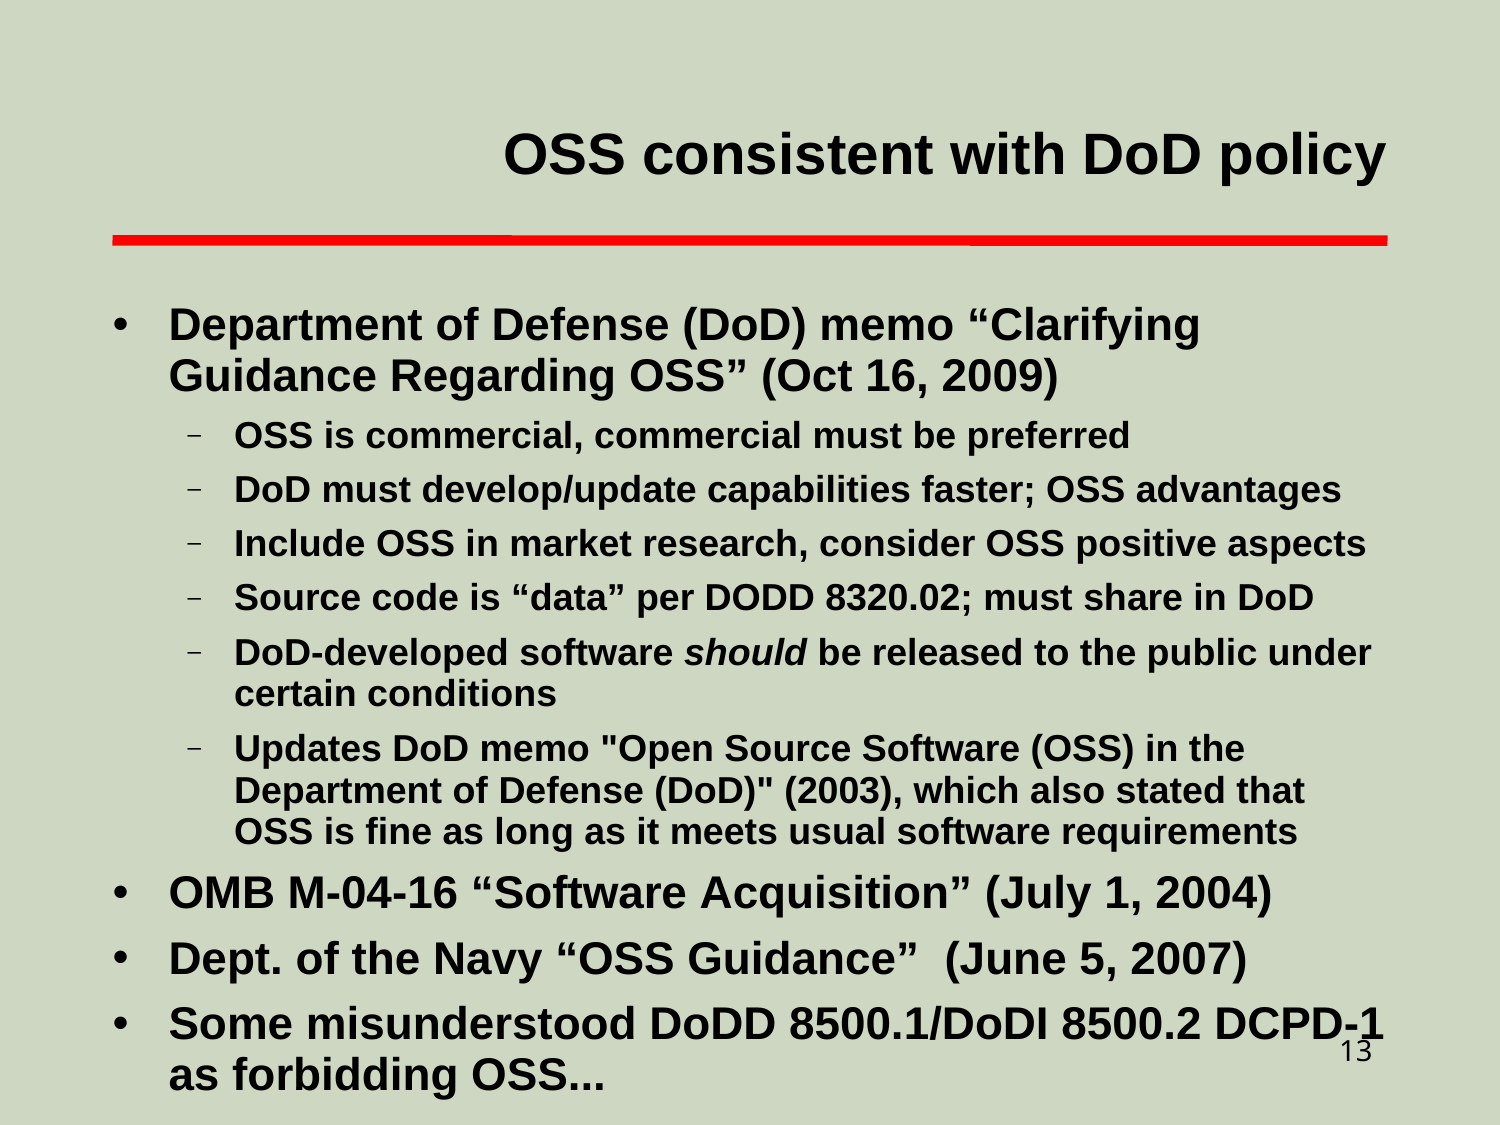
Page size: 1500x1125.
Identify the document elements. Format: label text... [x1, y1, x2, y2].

list Department of Defense (DoD) memo “Clarifying Guidance Regarding OSS” (Oct 16, 2009) OSS is commercial, commercial must be preferred DoD must develop/update capabilities faster; OSS advantages Include OSS in market research, consider OSS positive aspects Source code is “data” per DODD 8320.02; must share in DoD DoD-developed software should be released to the public under certain conditions Updates DoD memo "Open Source Software (OSS) in the Department of Defense (DoD)" (2003), which also stated that OSS is fine as long as it meets usual software requirements OMB M-04-16 “Software Acquisition” (July 1, 2004) Dept. of the Navy “OSS Guidance” (June 5, 2007) Some misunderstood DoDD 8500.1/DoDI 8500.2 DCPD-1 as forbidding OSS... [112, 299, 1388, 1102]
title OSS consistent with DoD policy [337, 93, 1388, 217]
